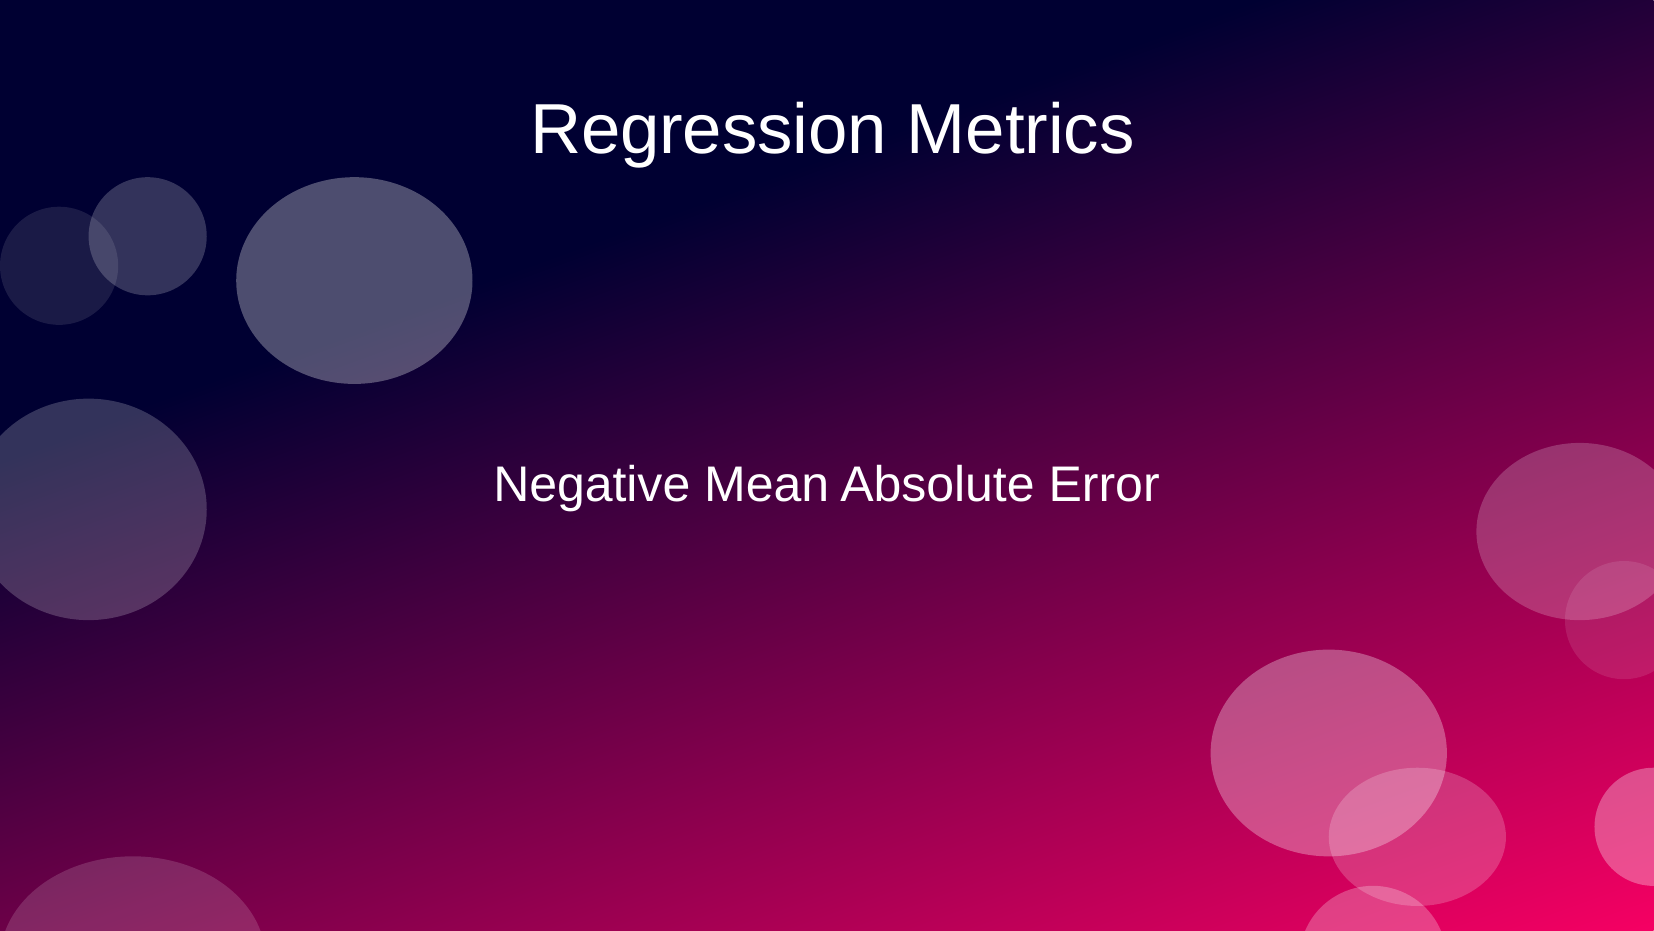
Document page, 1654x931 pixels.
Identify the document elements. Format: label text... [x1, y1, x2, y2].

title Regression Metrics [88, 51, 1577, 207]
subtitle Negative Mean Absolute Error [82, 317, 1571, 650]
